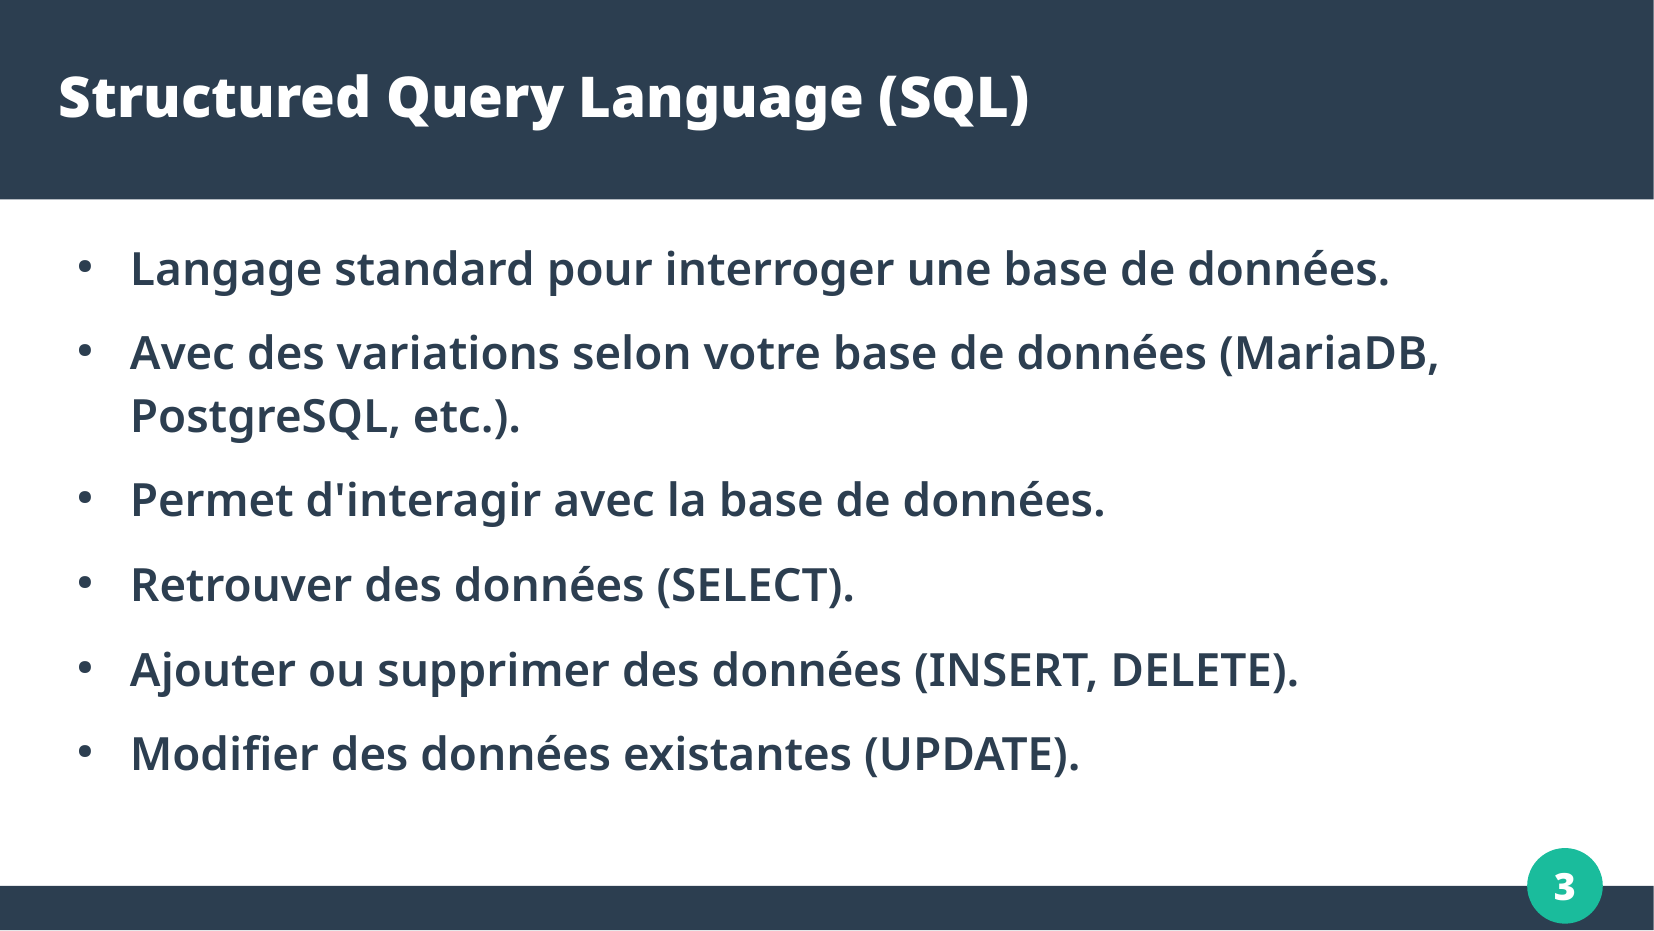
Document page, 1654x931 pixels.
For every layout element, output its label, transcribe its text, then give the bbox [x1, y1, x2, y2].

list Langage standard pour interroger une base de données. Avec des variations selon votre base de données (MariaDB, PostgreSQL, etc.). Permet d'interagir avec la base de données. Retrouver des données (SELECT). Ajouter ou supprimer des données (INSERT, DELETE). Modifier des données existantes (UPDATE). [59, 236, 1595, 827]
title Structured Query Language (SQL) [59, 37, 1595, 155]
